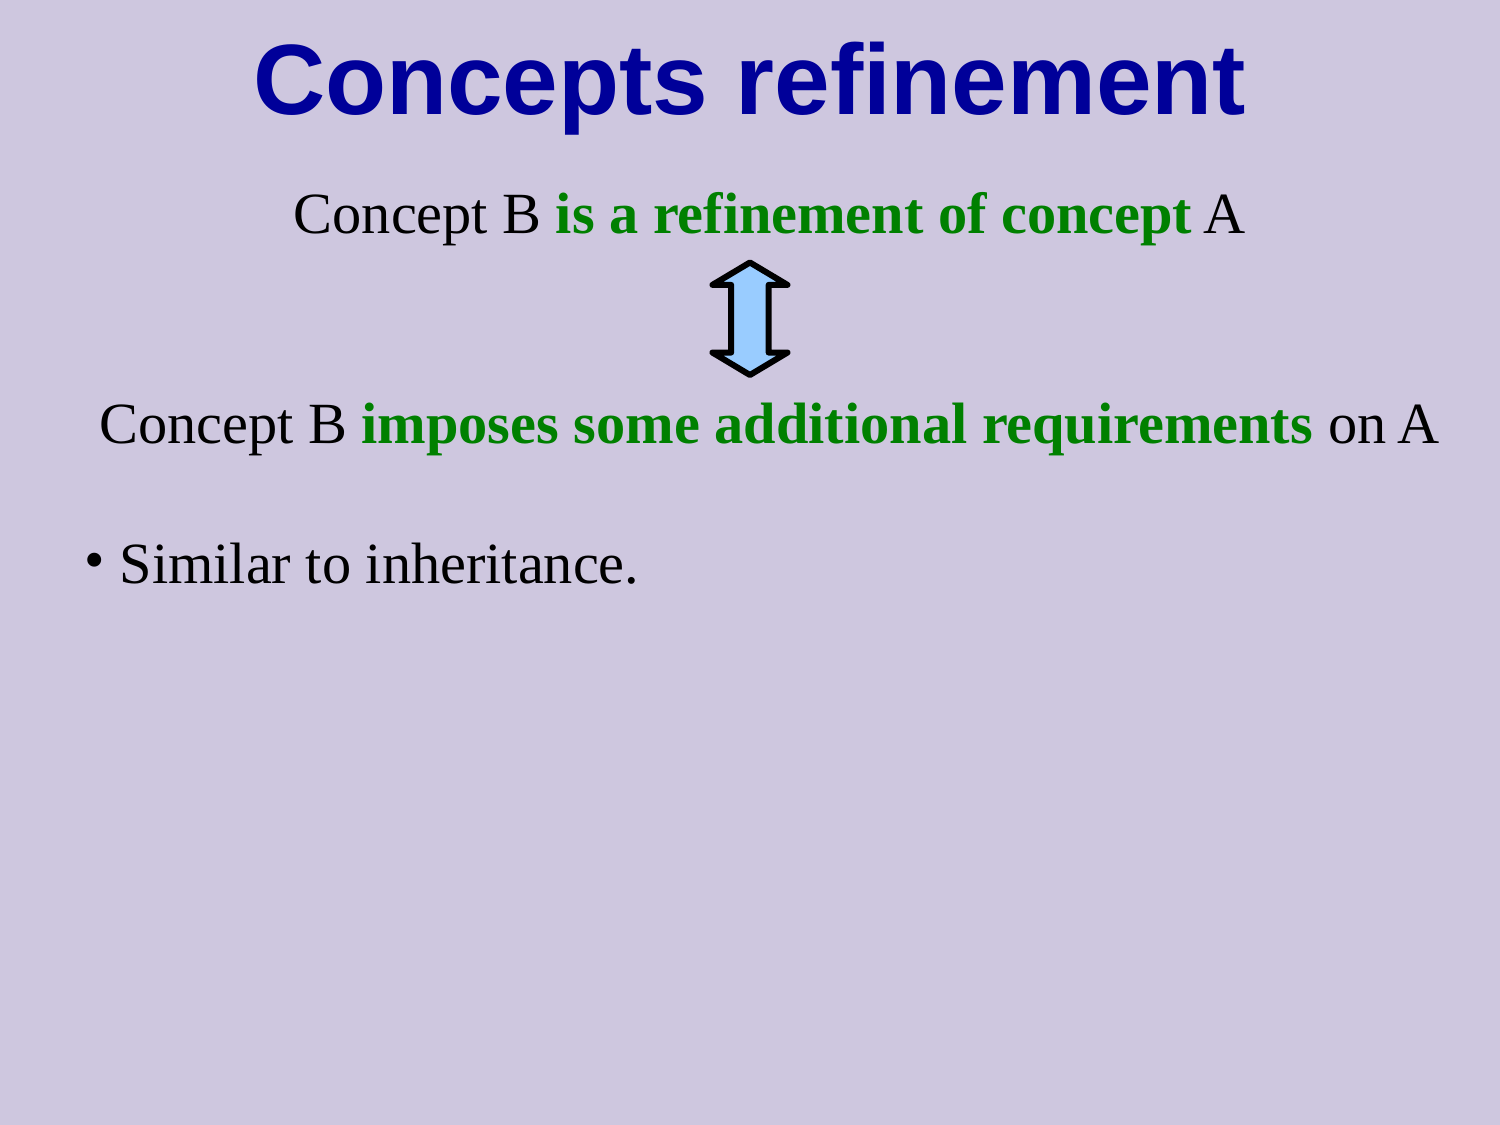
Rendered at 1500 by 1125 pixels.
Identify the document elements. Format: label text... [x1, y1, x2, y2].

title Concepts refinement [0, 0, 1500, 177]
text_box [712, 262, 788, 376]
text_box Concept B is a refinement of concept A Concept B imposes some additional requirements on A Similar to inheritance. [69, 167, 1456, 603]
